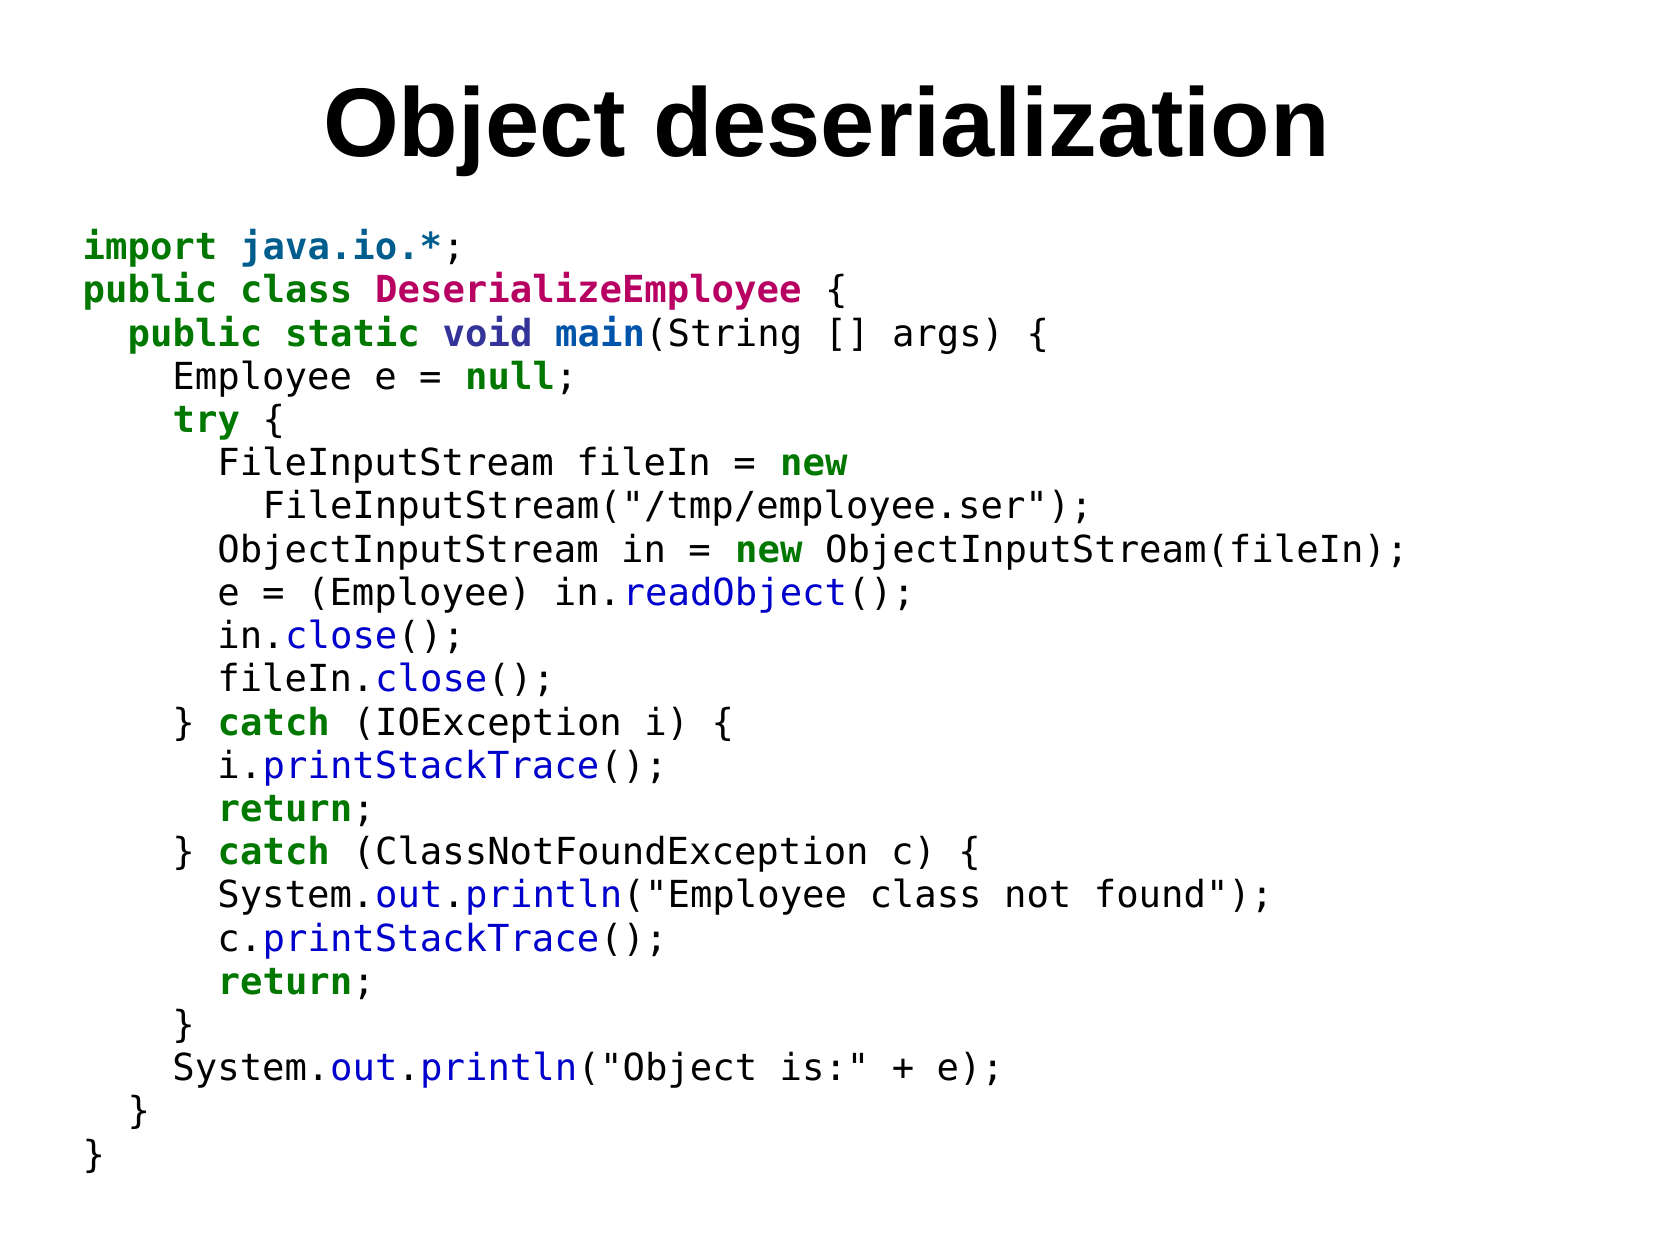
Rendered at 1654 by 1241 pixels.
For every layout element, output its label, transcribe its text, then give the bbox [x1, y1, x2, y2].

title Object deserialization [82, 49, 1571, 196]
list import java.io.*; public class DeserializeEmployee { public static void main(String [] args) { Employee e = null; try { FileInputStream fileIn = new FileInputStream("/tmp/employee.ser"); ObjectInputStream in = new ObjectInputStream(fileIn); e = (Employee) in.readObject(); in.close(); fileIn.close(); } catch (IOException i) { i.printStackTrace(); return; } catch (ClassNotFoundException c) { System.out.println("Employee class not found"); c.printStackTrace(); return; } System.out.println("Object is:" + e); } } [82, 225, 1538, 1186]
